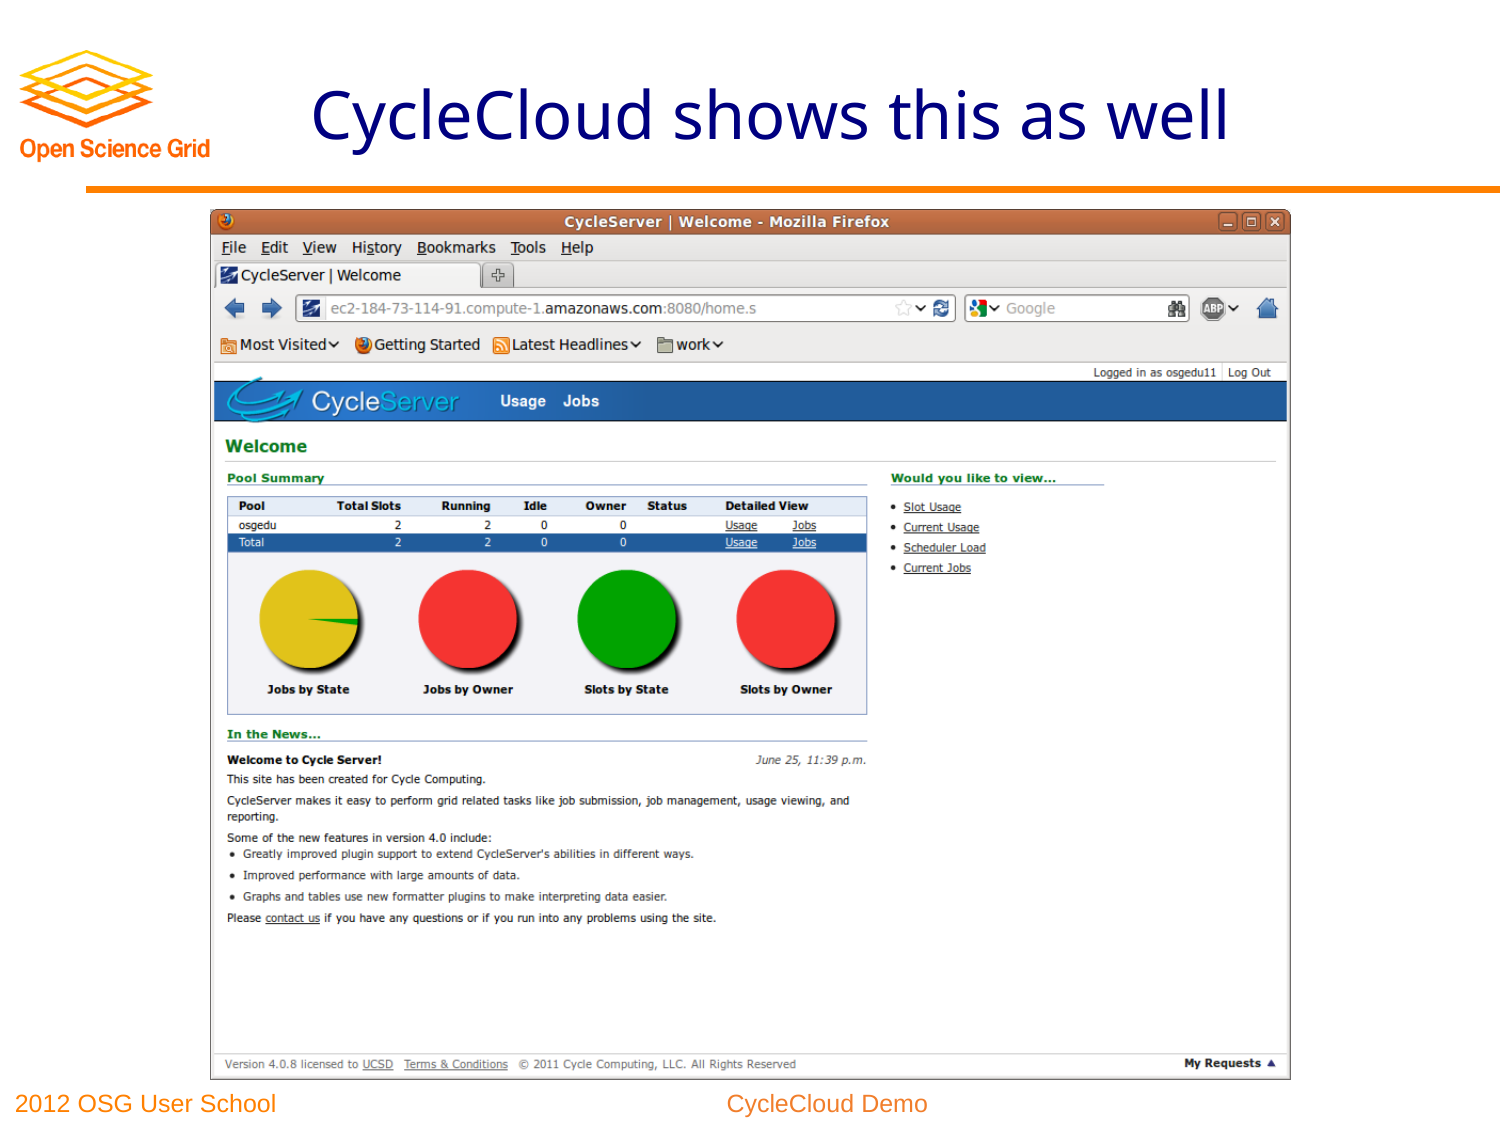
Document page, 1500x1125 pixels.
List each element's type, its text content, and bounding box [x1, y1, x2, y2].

picture [0, 27, 201, 179]
title CycleCloud shows this as well [201, 18, 1342, 207]
picture [210, 209, 1291, 1081]
